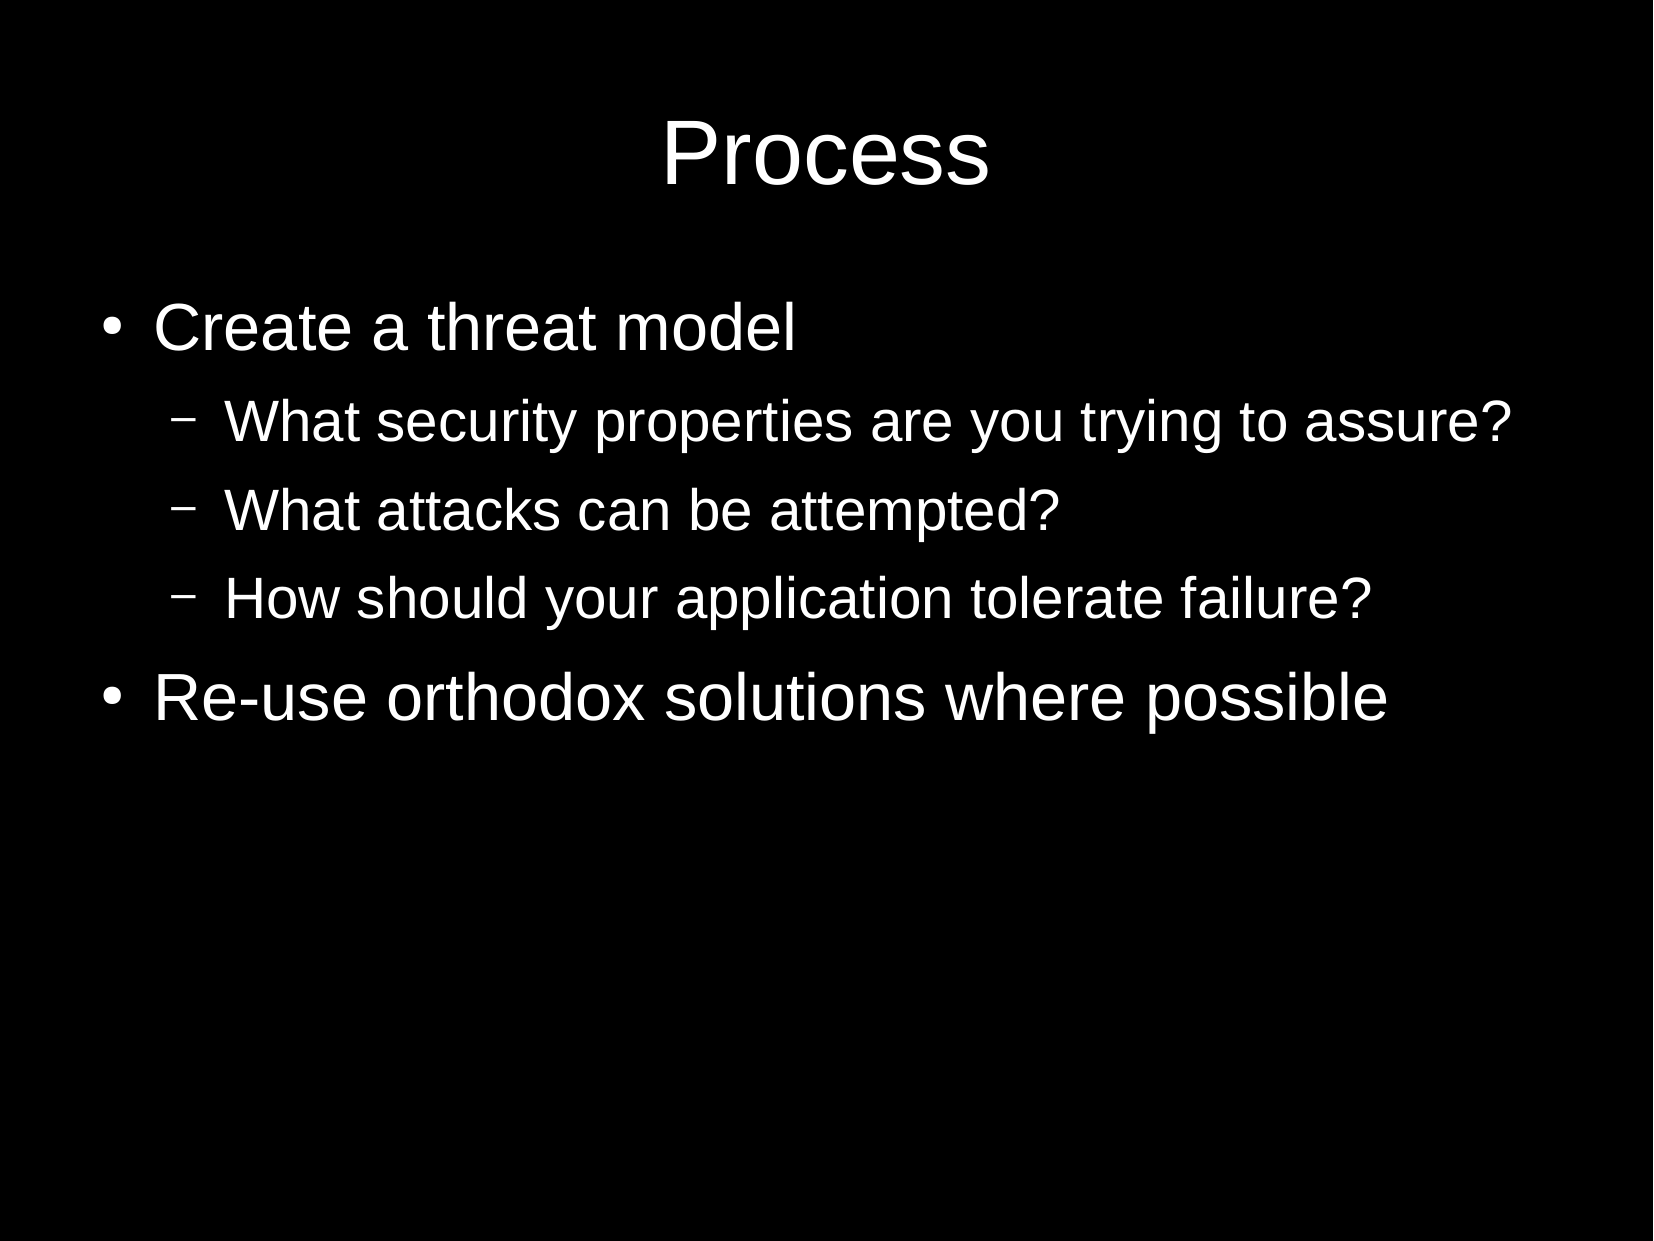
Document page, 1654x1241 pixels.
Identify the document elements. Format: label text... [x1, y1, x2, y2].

list Create a threat model What security properties are you trying to assure? What attacks can be attempted? How should your application tolerate failure? Re-use orthodox solutions where possible [82, 290, 1571, 1186]
title Process [82, 49, 1571, 257]
